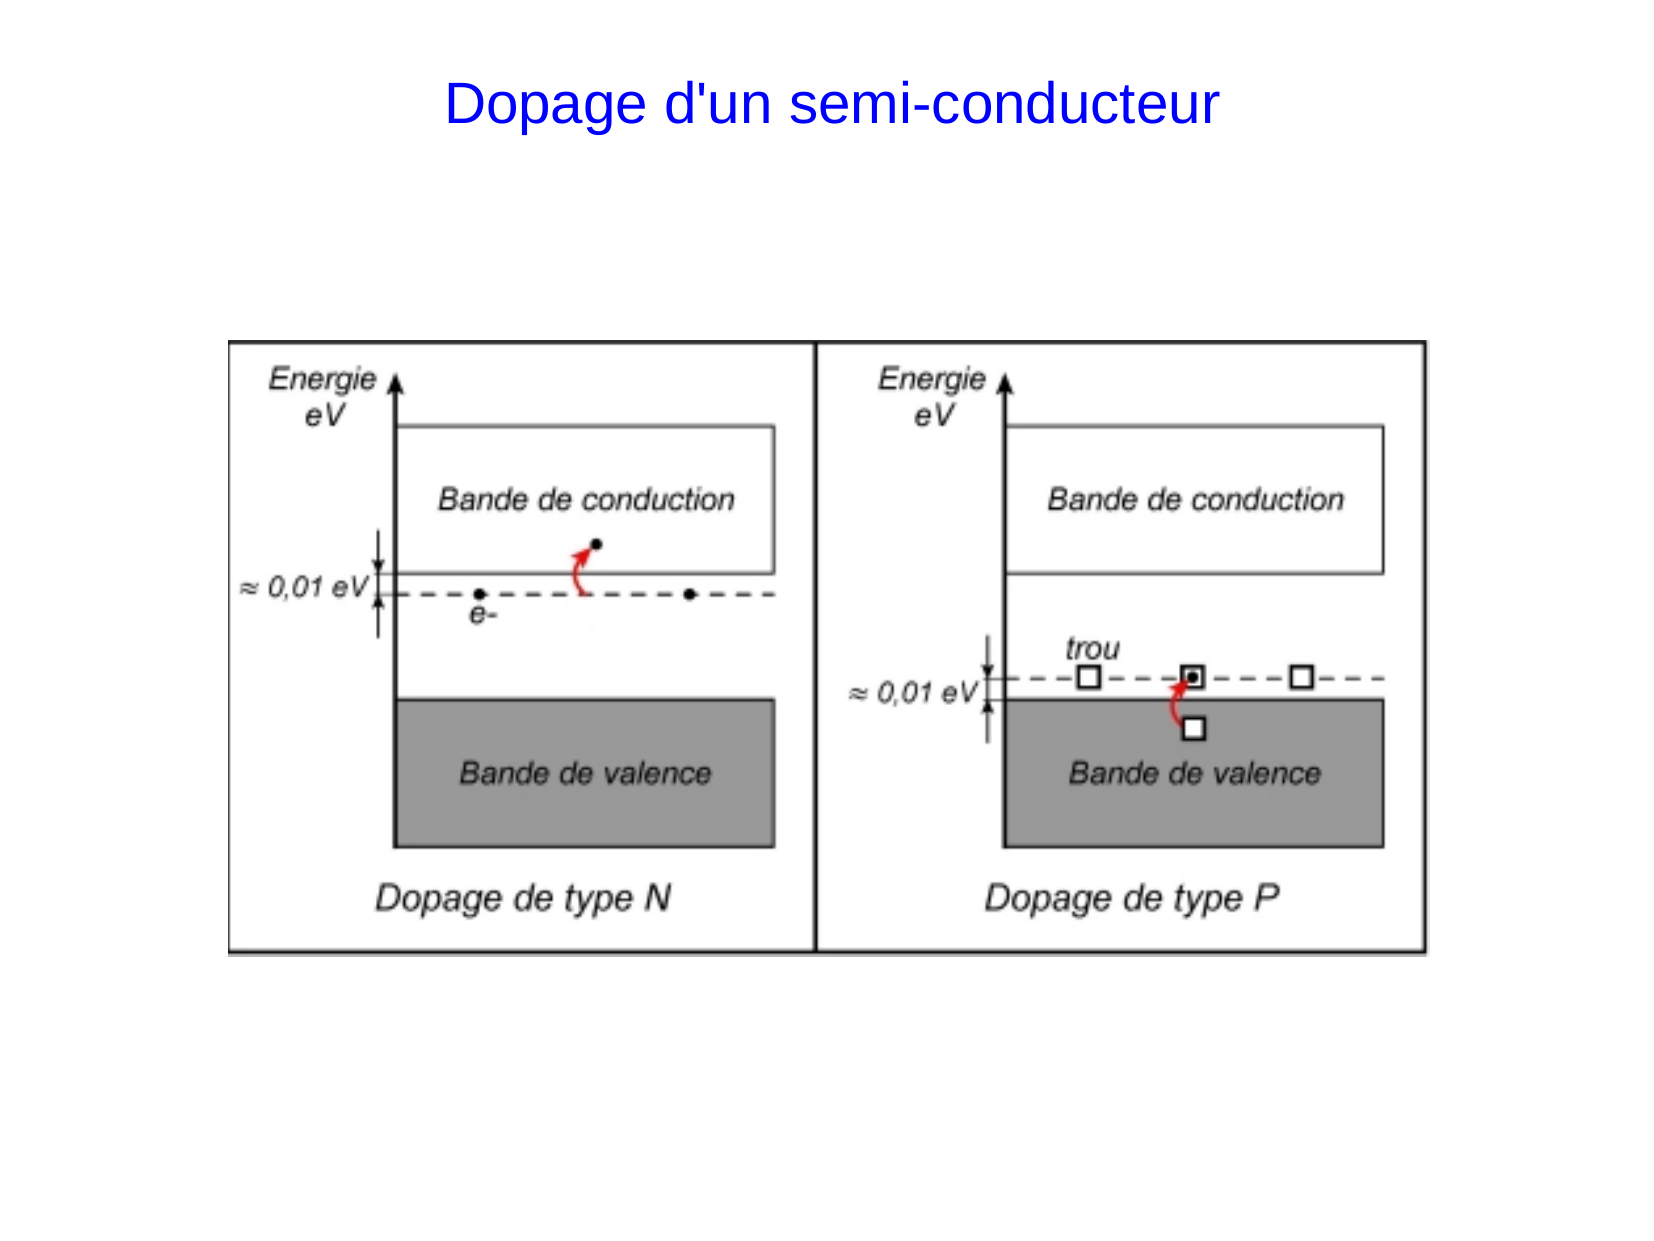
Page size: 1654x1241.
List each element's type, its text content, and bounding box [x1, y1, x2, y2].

picture [228, 340, 1430, 957]
text_box Dopage d'un semi-conducteur [88, 30, 1577, 178]
